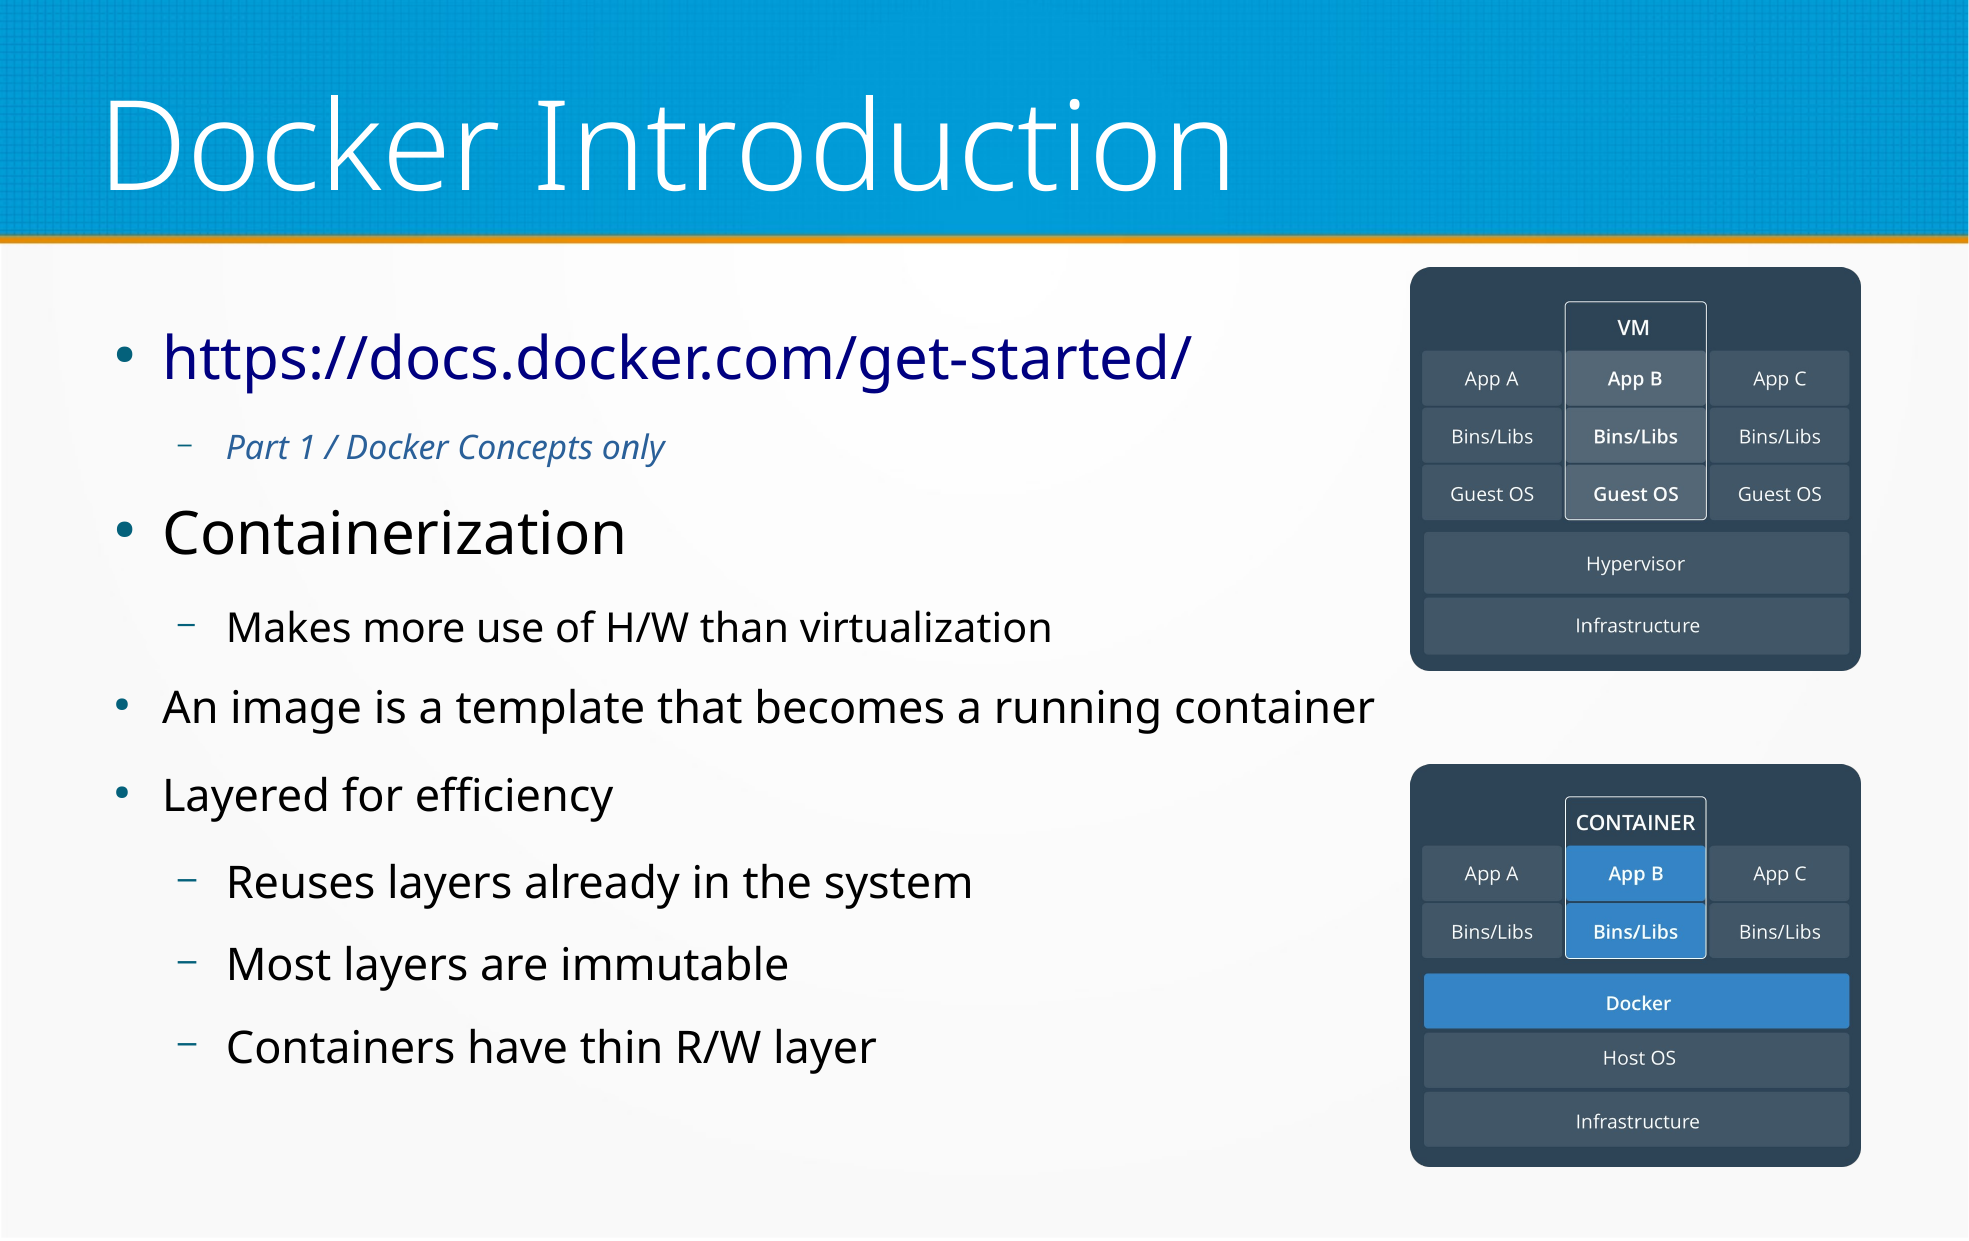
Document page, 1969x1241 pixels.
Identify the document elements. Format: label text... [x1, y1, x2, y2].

title Docker Introduction [98, 19, 1870, 227]
list https://docs.docker.com/get-started/ Part 1 / Docker Concepts only Containerization Makes more use of H/W than virtualization An image is a template that becomes a running container Layered for efficiency Reuses layers already in the system Most layers are immutable Containers have thin R/W layer [98, 315, 1861, 1081]
picture [0, 233, 1969, 1241]
